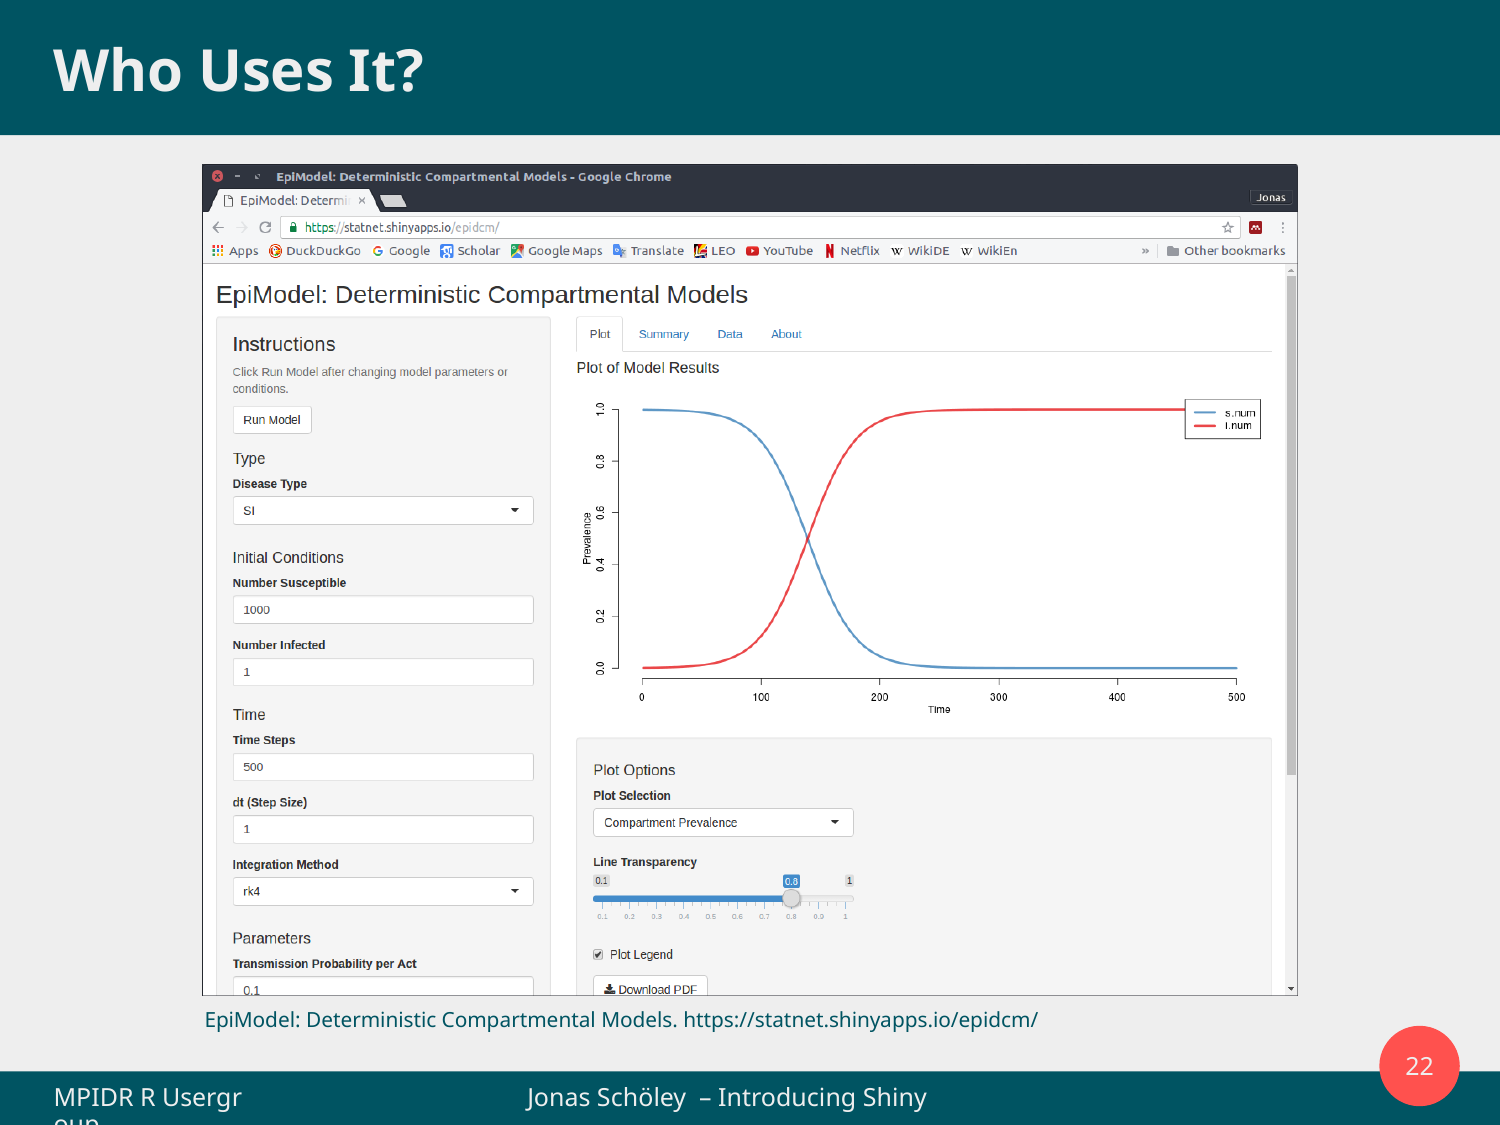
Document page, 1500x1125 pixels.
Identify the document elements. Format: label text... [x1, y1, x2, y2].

text_box EpiModel: Deterministic Compartmental Models. https://statnet.shinyapps.io/epidcm/ [189, 997, 1439, 1125]
picture [202, 164, 1298, 996]
title Who Uses It? [53, 0, 1447, 141]
